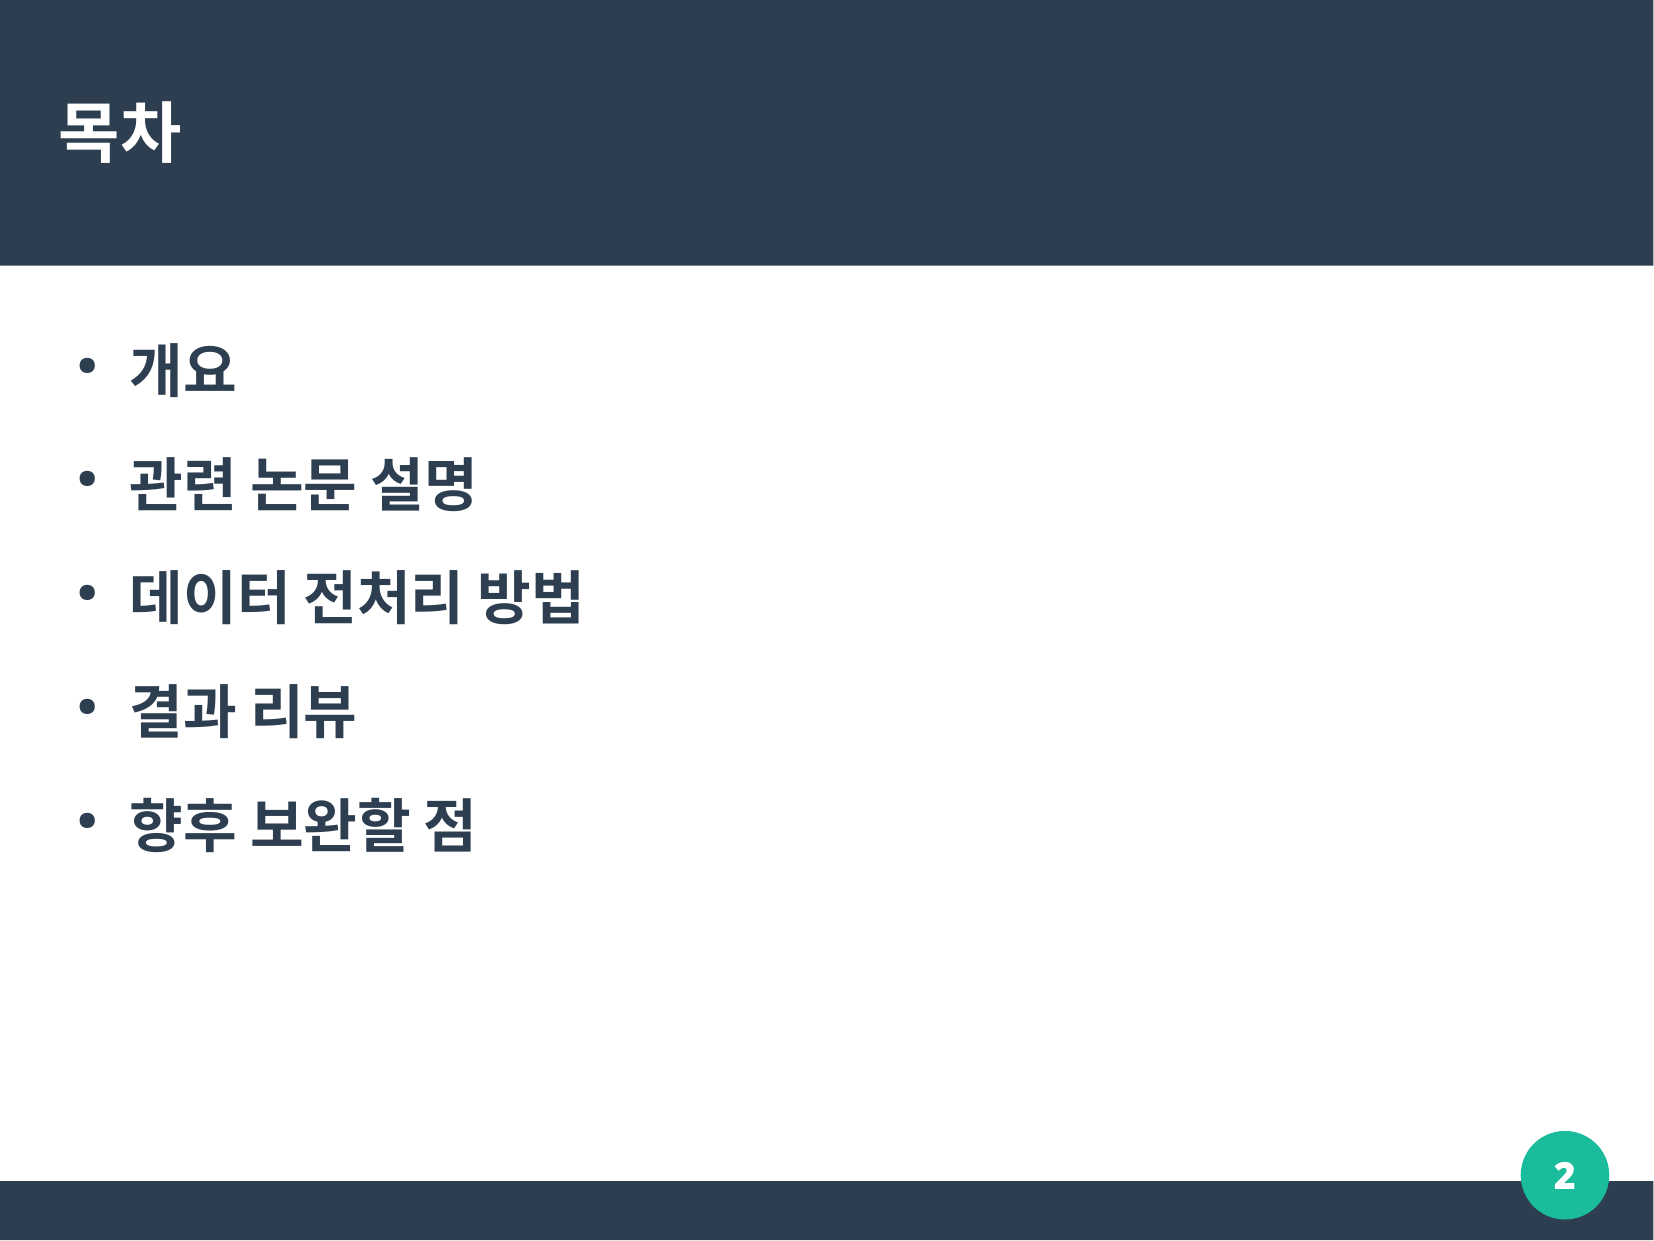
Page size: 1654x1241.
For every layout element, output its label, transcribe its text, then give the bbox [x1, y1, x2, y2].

title 목차 [59, 49, 1595, 207]
list 개요 관련 논문 설명 데이터 전처리 방법 결과 리뷰 향후 보완할 점 [59, 324, 1595, 1152]
